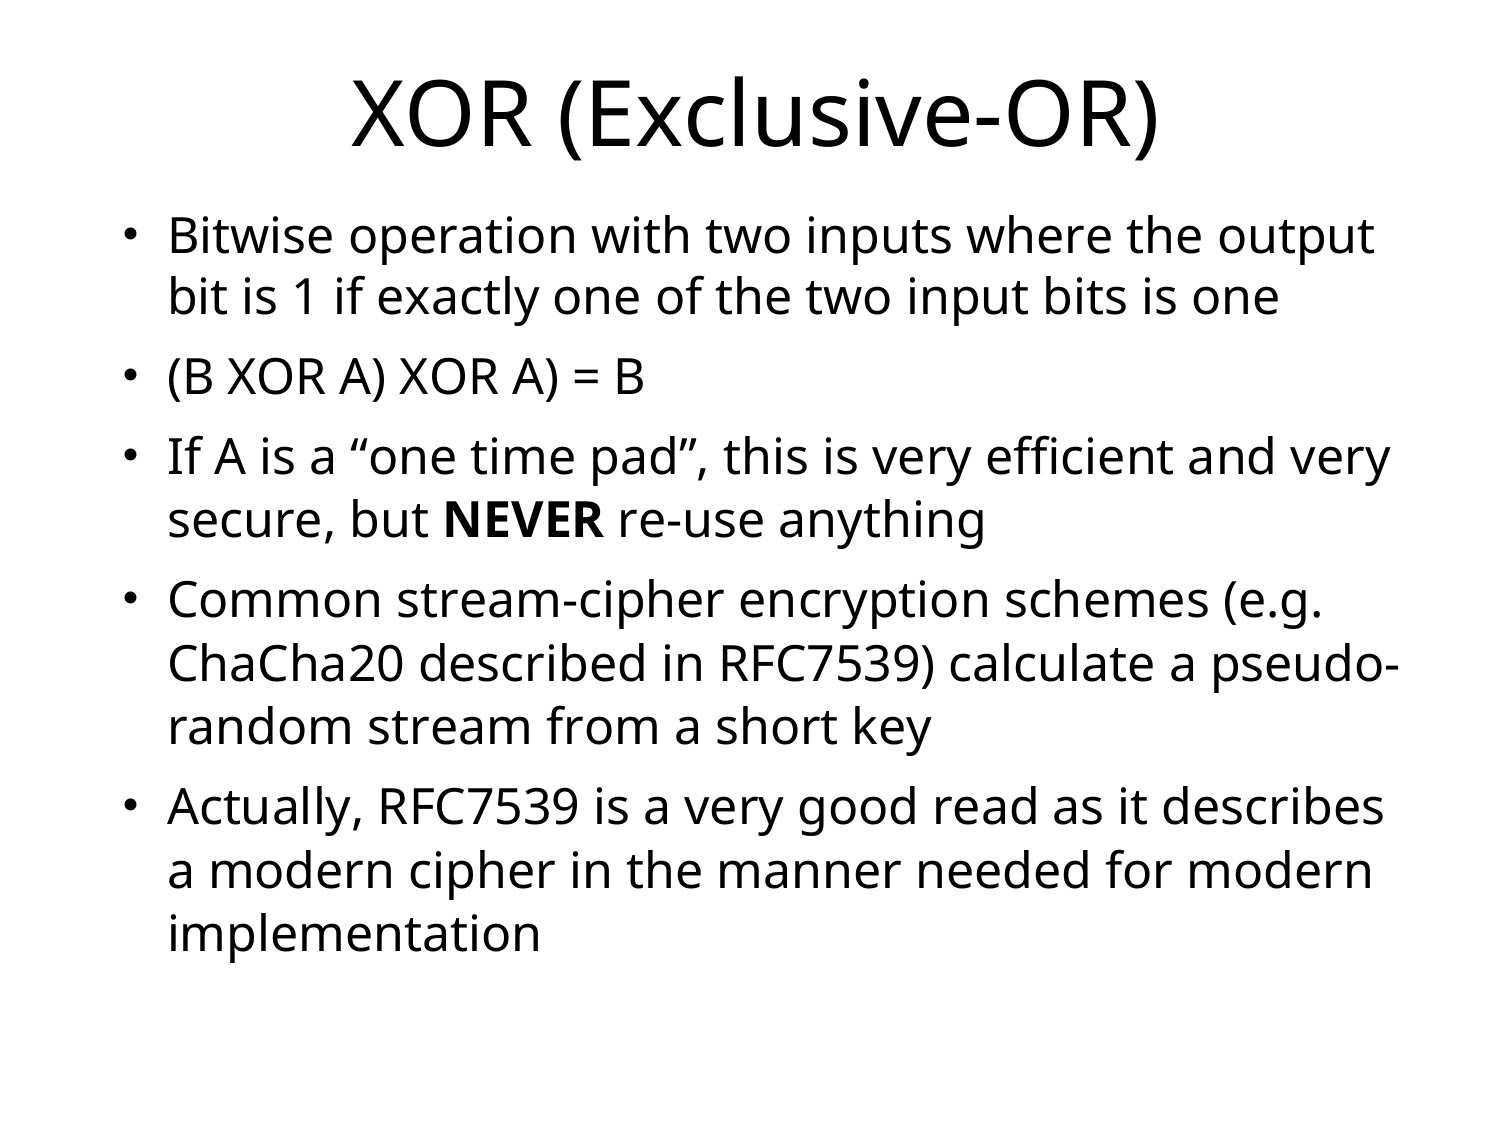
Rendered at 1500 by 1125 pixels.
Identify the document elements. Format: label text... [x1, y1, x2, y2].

title XOR (Exclusive-OR) [118, 15, 1394, 195]
list Bitwise operation with two inputs where the output bit is 1 if exactly one of the two input bits is one (B XOR A) XOR A) = B If A is a “one time pad”, this is very efficient and very secure, but NEVER re-use anything Common stream-cipher encryption schemes (e.g. ChaCha20 described in RFC7539) calculate a pseudo-random stream from a short key Actually, RFC7539 is a very good read as it describes a modern cipher in the manner needed for modern implementation [106, 195, 1420, 1018]
